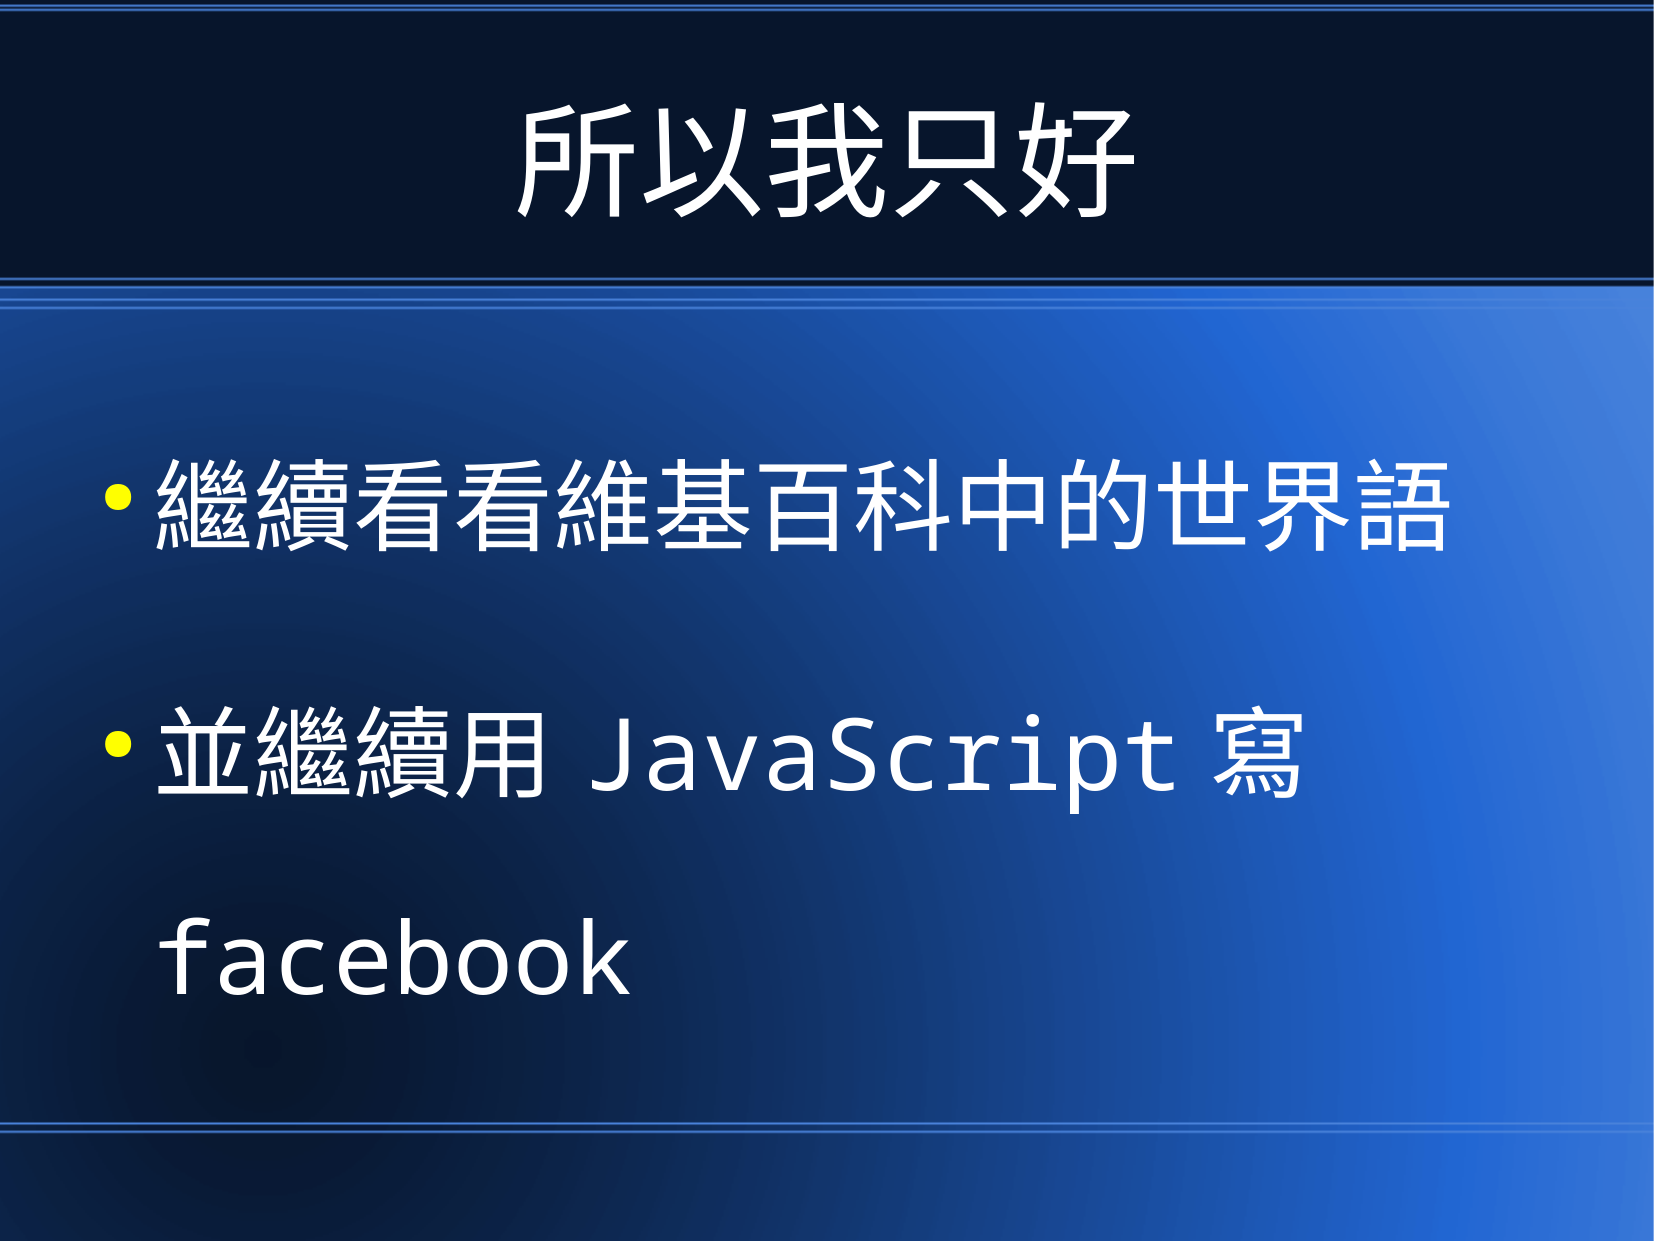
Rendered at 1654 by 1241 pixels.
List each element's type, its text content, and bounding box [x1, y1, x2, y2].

title 所以我只好 [82, 49, 1571, 257]
picture [0, 0, 1654, 1241]
list 繼續看看維基百科中的世界語 並繼續用JavaScript寫facebook [82, 355, 1571, 1241]
